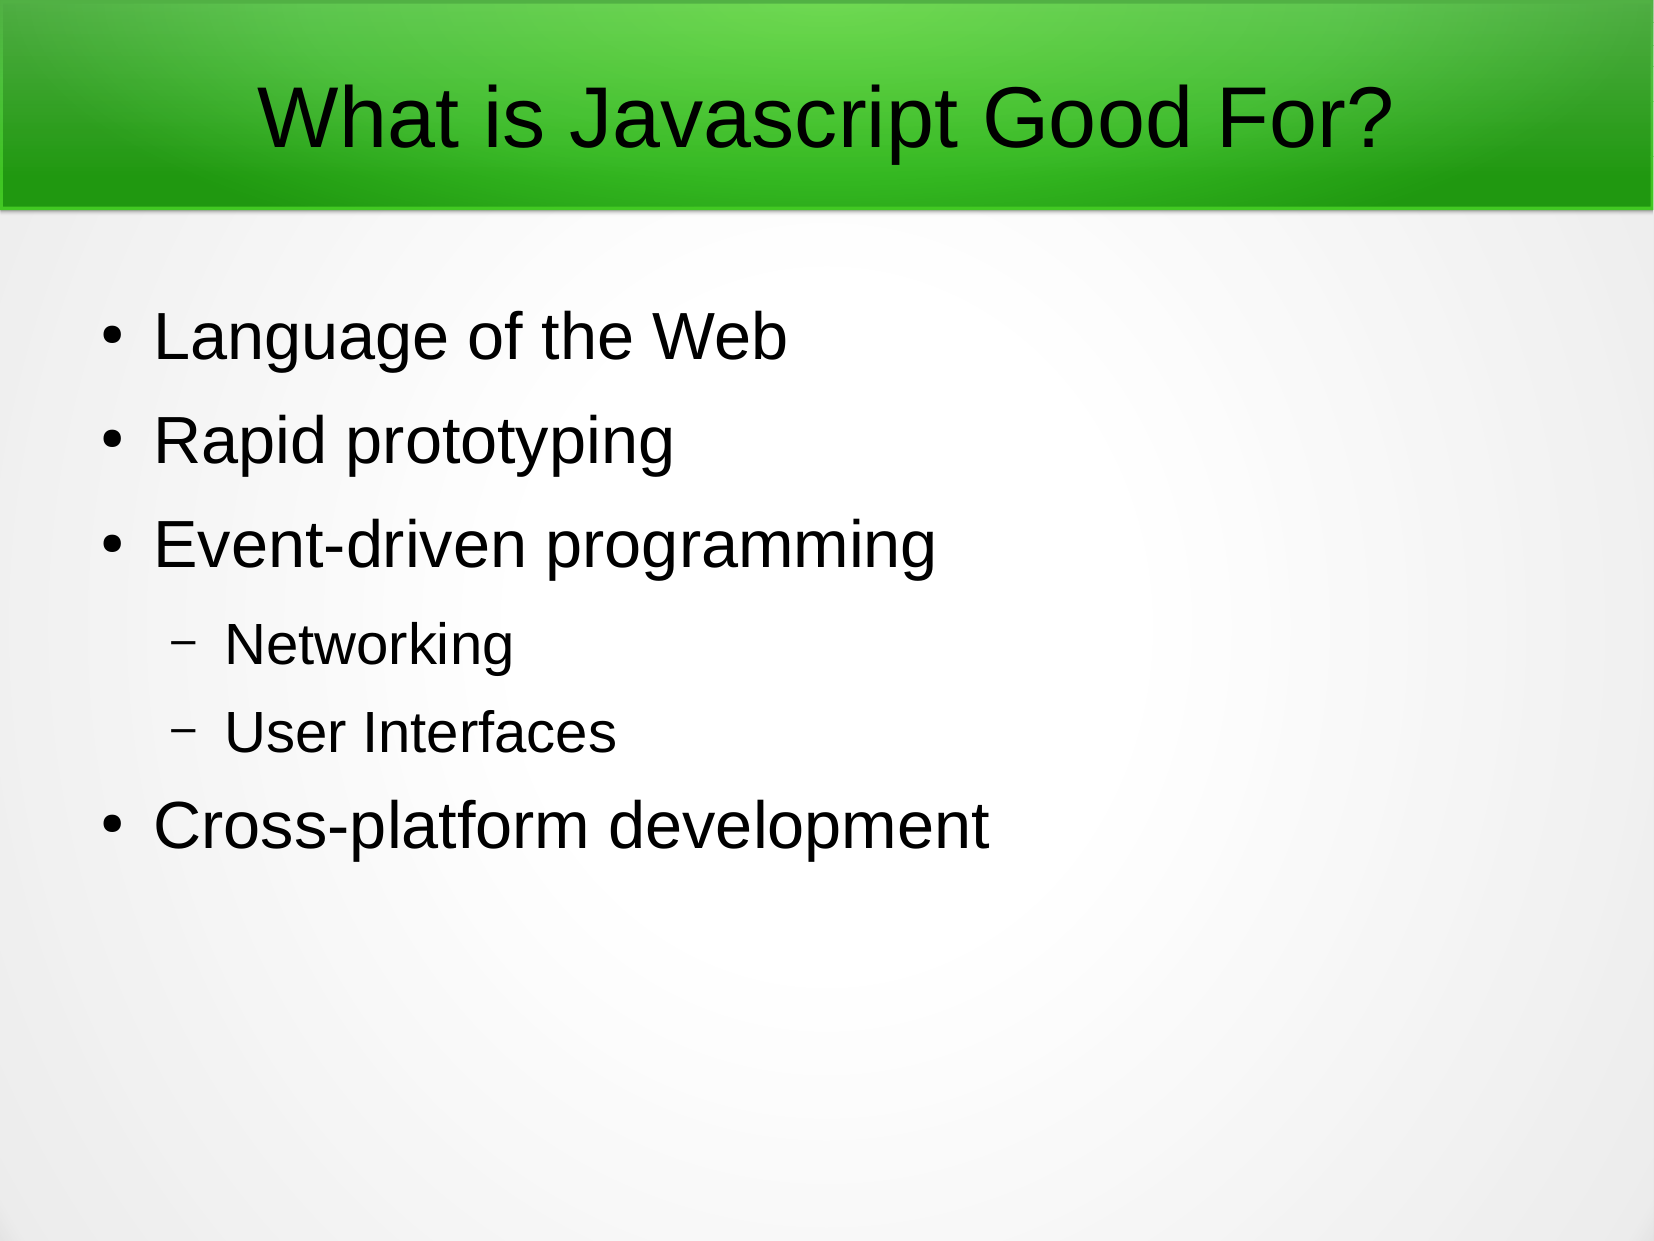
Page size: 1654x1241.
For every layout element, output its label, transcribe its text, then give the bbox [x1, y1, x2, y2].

title What is Javascript Good For? [82, 47, 1571, 189]
list Language of the Web Rapid prototyping Event-driven programming Networking User Interfaces Cross-platform development [82, 299, 1571, 1019]
